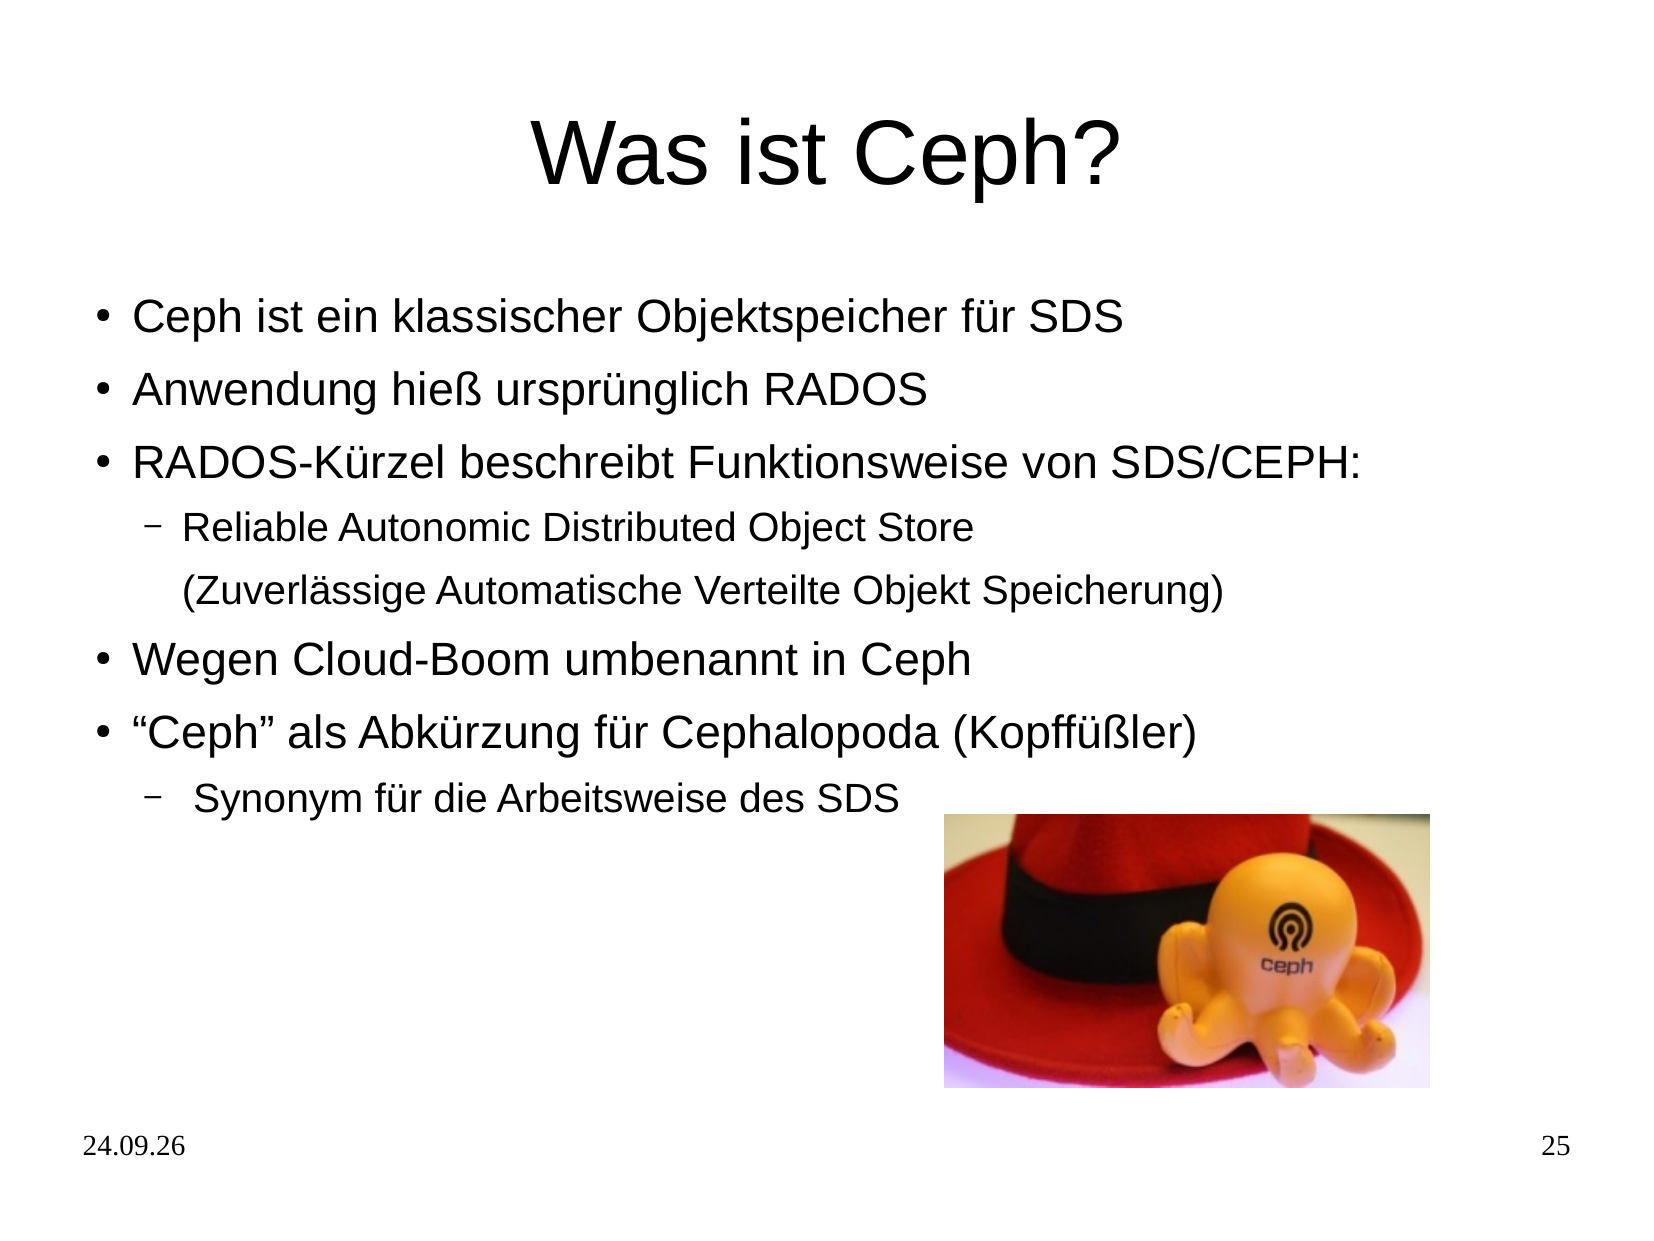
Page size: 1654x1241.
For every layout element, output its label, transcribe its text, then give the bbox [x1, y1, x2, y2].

picture [944, 814, 1430, 1088]
title Was ist Ceph? [82, 49, 1571, 257]
list Ceph ist ein klassischer Objektspeicher für SDS Anwendung hieß ursprünglich RADOS RADOS-Kürzel beschreibt Funktionsweise von SDS/CEPH: Reliable Autonomic Distributed Object Store (Zuverlässige Automatische Verteilte Objekt Speicherung) Wegen Cloud-Boom umbenannt in Ceph “Ceph” als Abkürzung für Cephalopoda (Kopffüßler) Synonym für die Arbeitsweise des SDS [82, 290, 1560, 897]
